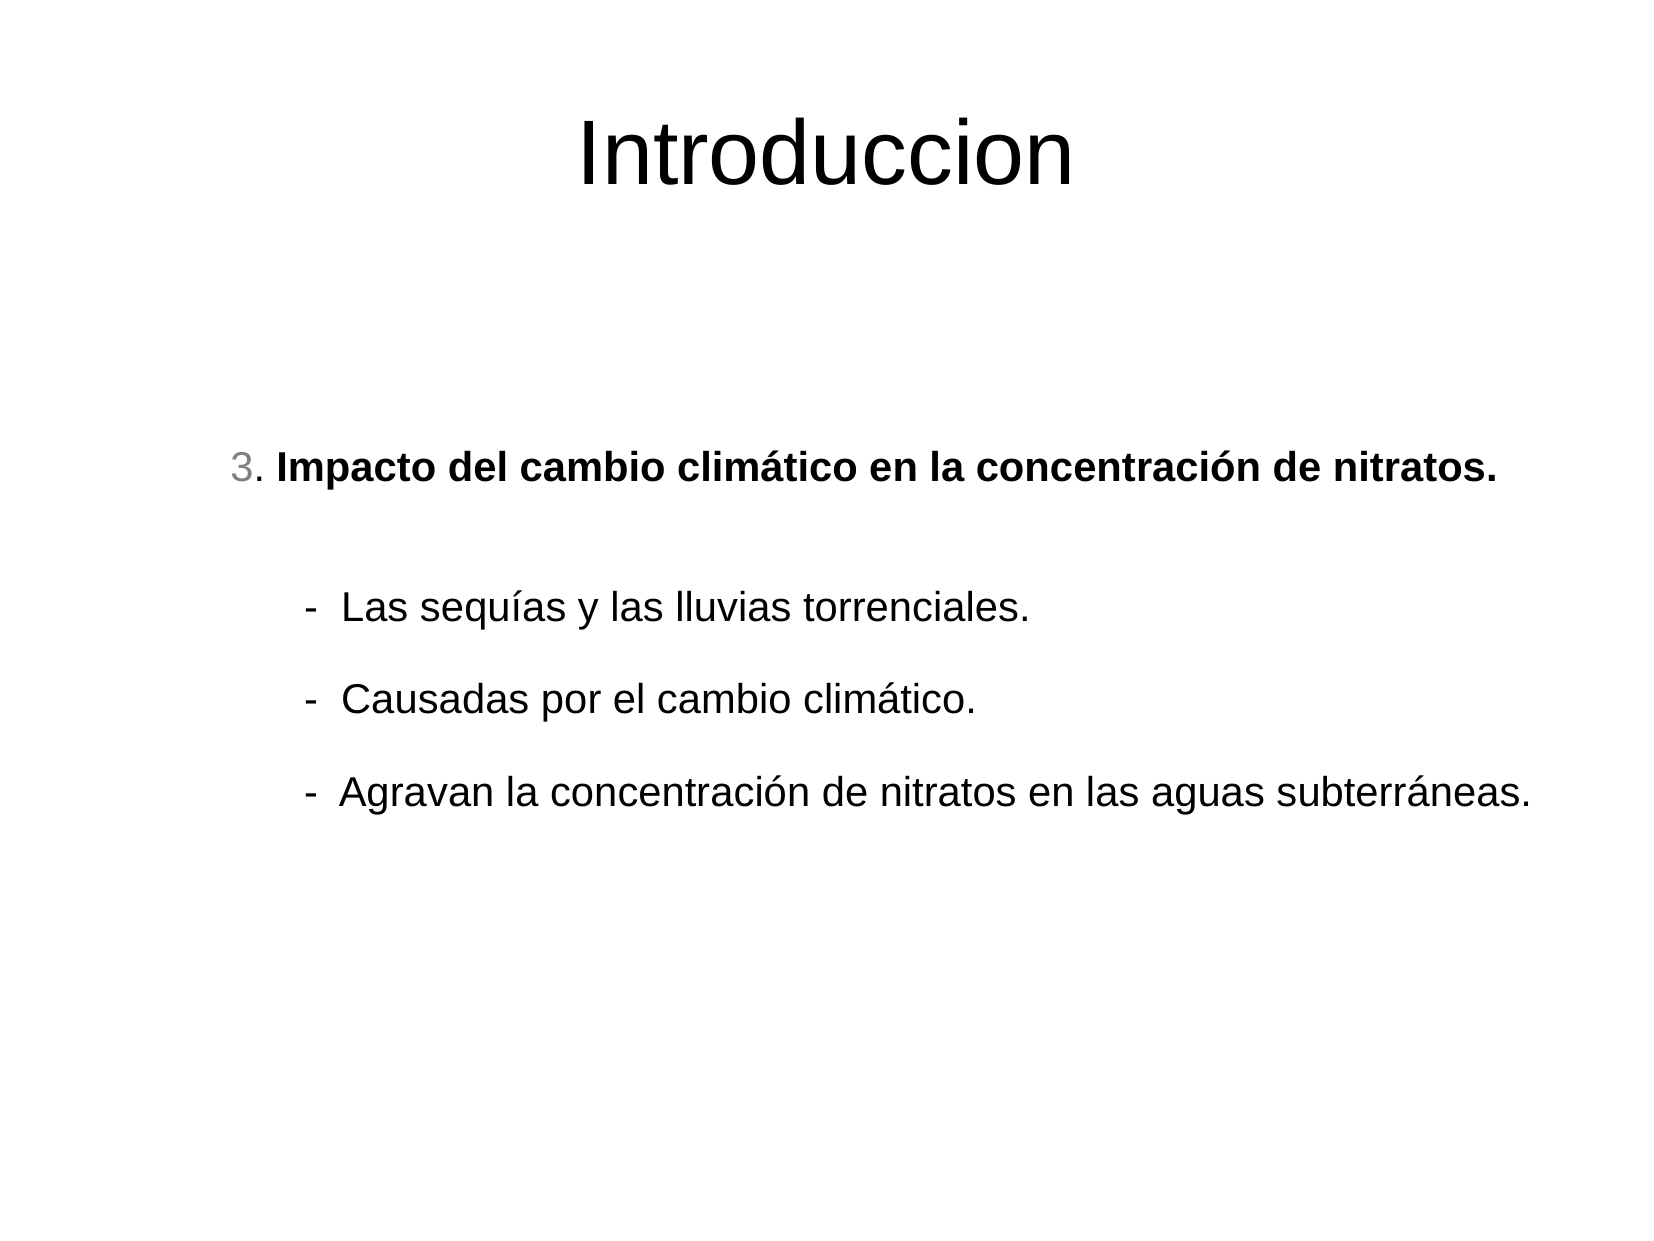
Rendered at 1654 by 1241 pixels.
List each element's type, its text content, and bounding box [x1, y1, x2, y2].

title Introduccion [82, 49, 1571, 257]
subtitle 3. Impacto del cambio climático en la concentración de nitratos. - Las sequías y las lluvias torrenciales. - Causadas por el cambio climático. - Agravan la concentración de nitratos en las aguas subterráneas. [82, 290, 1571, 1109]
